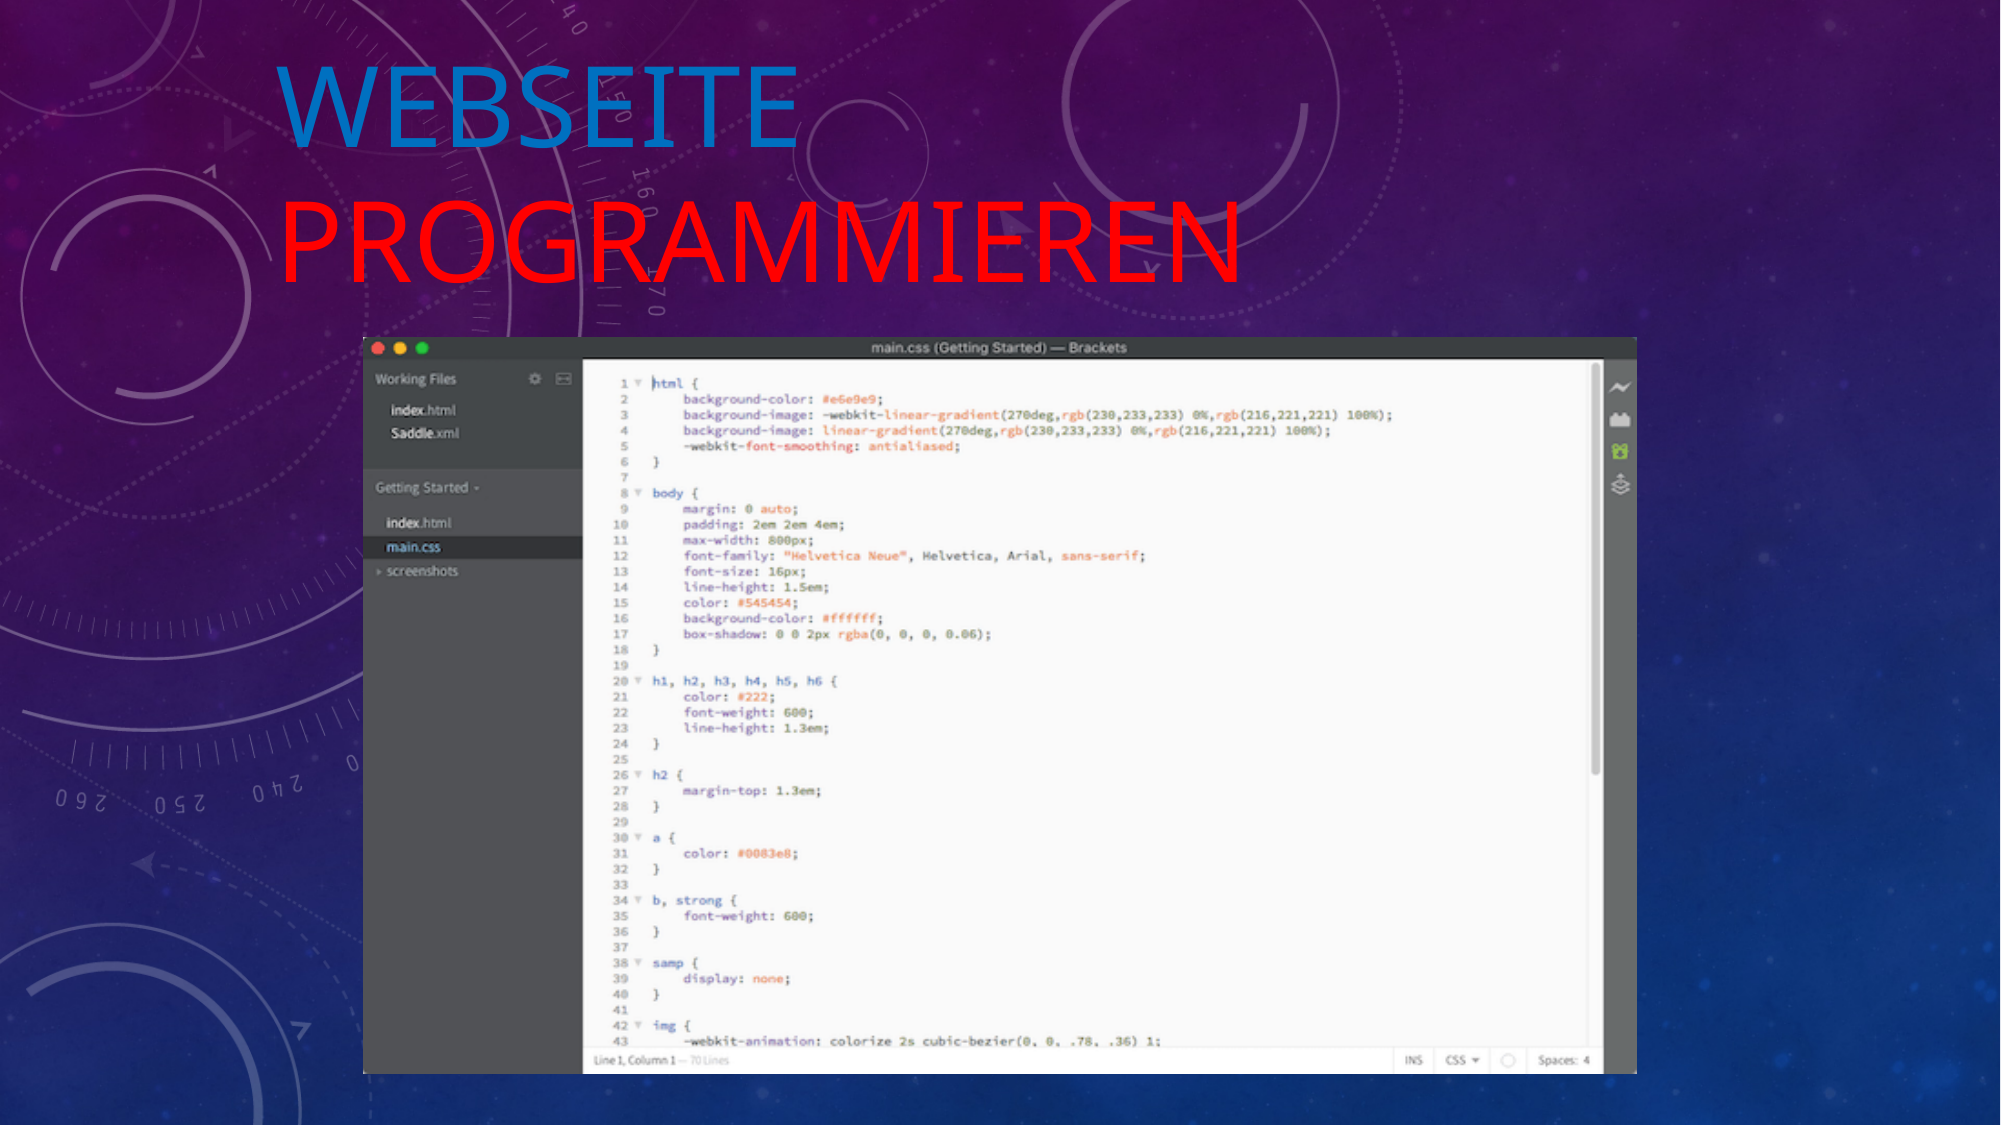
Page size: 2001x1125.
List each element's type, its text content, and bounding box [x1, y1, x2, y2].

picture [363, 337, 1637, 1074]
title Webseite programmieren [260, 27, 1761, 310]
